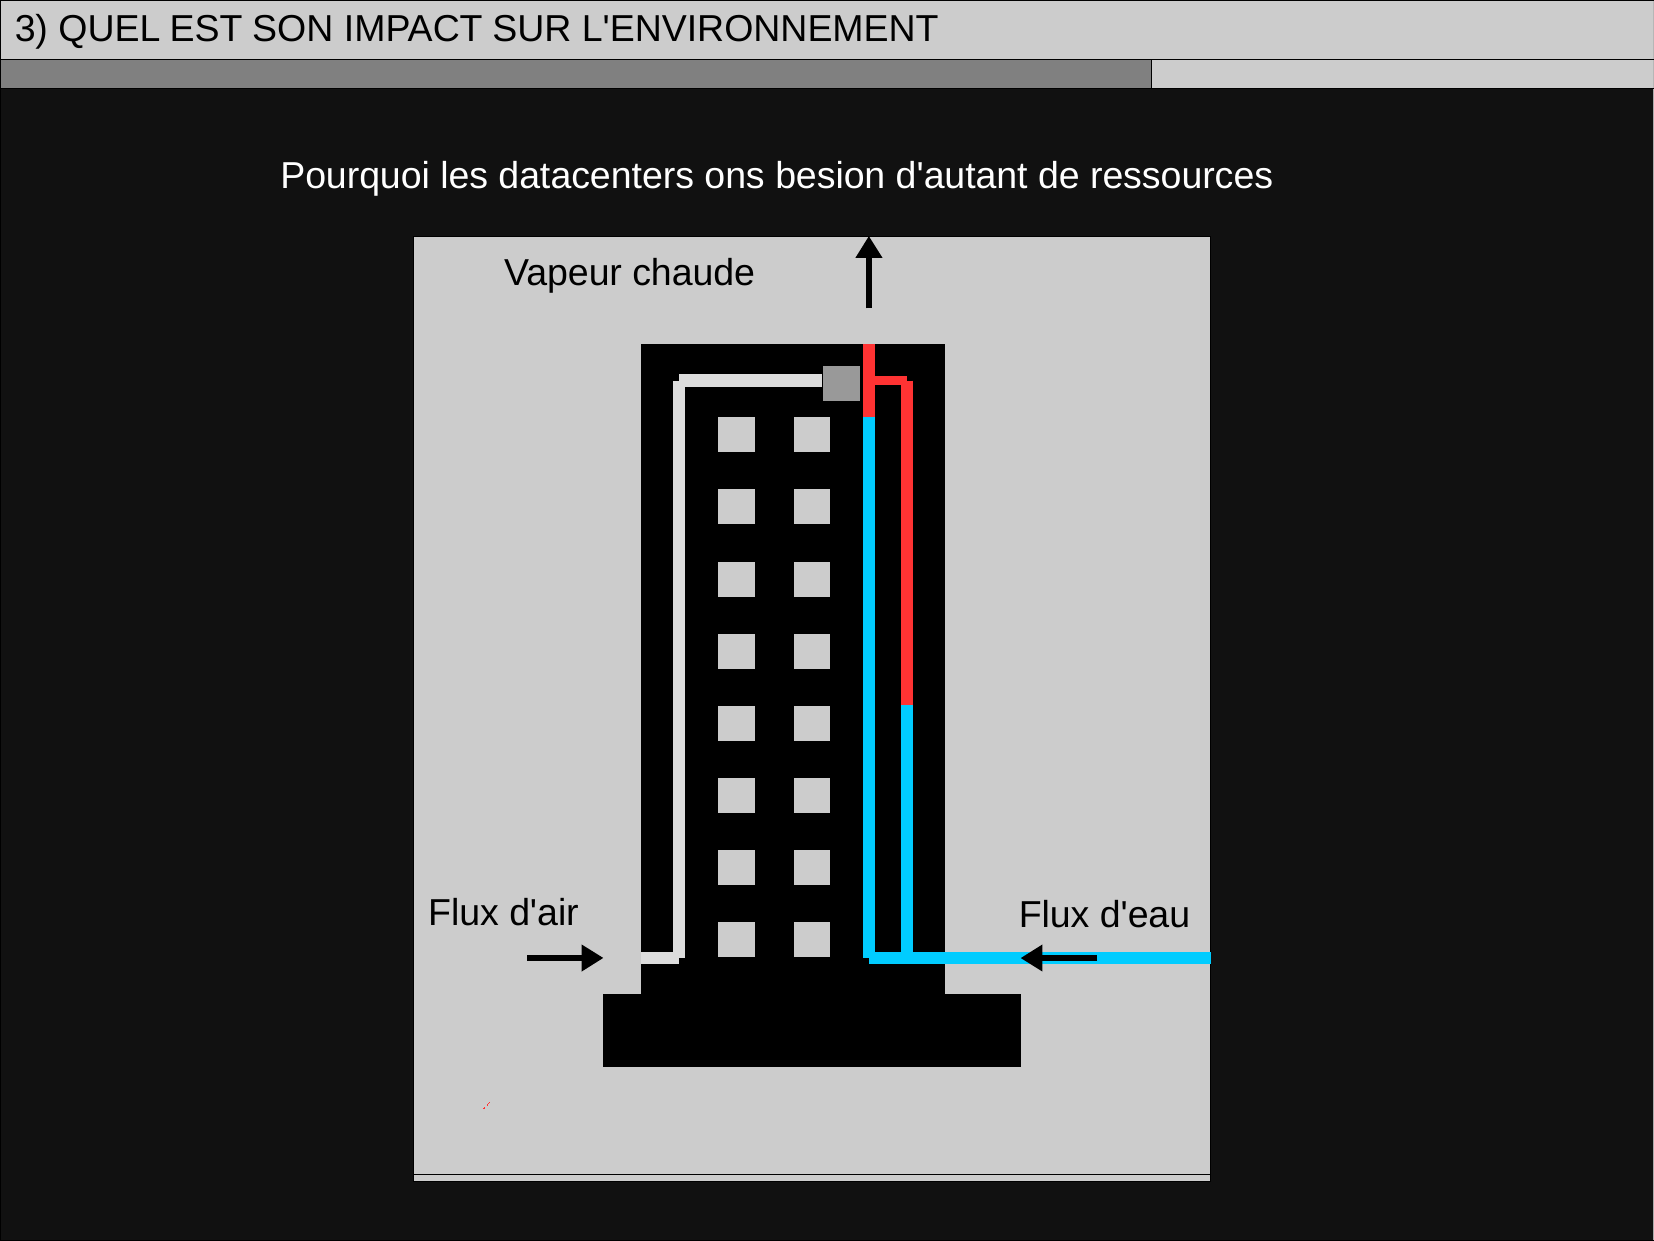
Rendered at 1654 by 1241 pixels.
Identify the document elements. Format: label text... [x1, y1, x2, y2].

text_box [0, 60, 1654, 1241]
text_box Vapeur chaude [489, 244, 983, 417]
text_box 3) QUEL EST SON IMPACT SUR L'ENVIRONNEMENT [0, 60, 1477, 268]
text_box Flux d'air [413, 884, 1021, 1211]
text_box 3) QUEL EST SON IMPACT SUR L'ENVIRONNEMENT [0, 0, 1477, 59]
text_box Pourquoi les datacenters ons besion d'autant de ressources [265, 147, 1388, 235]
text_box Flux d'eau [1003, 885, 1477, 1153]
text_box [875, 417, 901, 884]
text_box [685, 417, 863, 884]
text_box [1477, 0, 1654, 59]
text_box [0, 60, 1152, 89]
